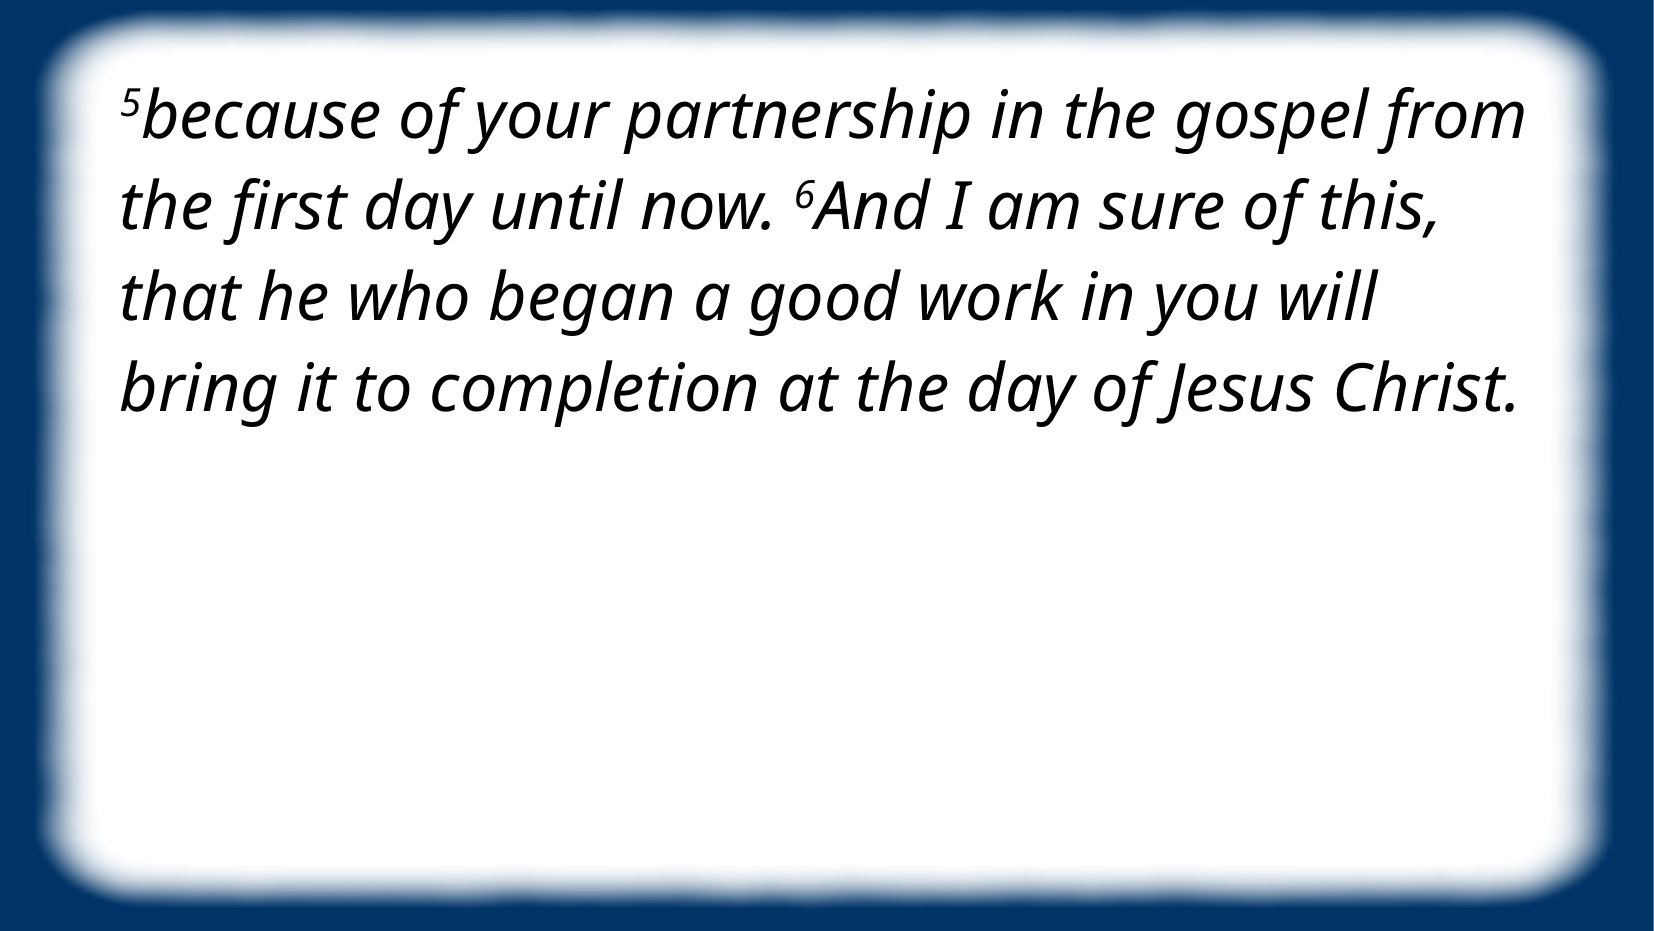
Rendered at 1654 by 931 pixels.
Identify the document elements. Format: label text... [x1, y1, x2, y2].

picture [0, 0, 1654, 931]
text_box 5because of your partnership in the gospel from the first day until now. 6And I am sure of this, that he who began a good work in you will bring it to completion at the day of Jesus Christ. [105, 60, 1546, 519]
